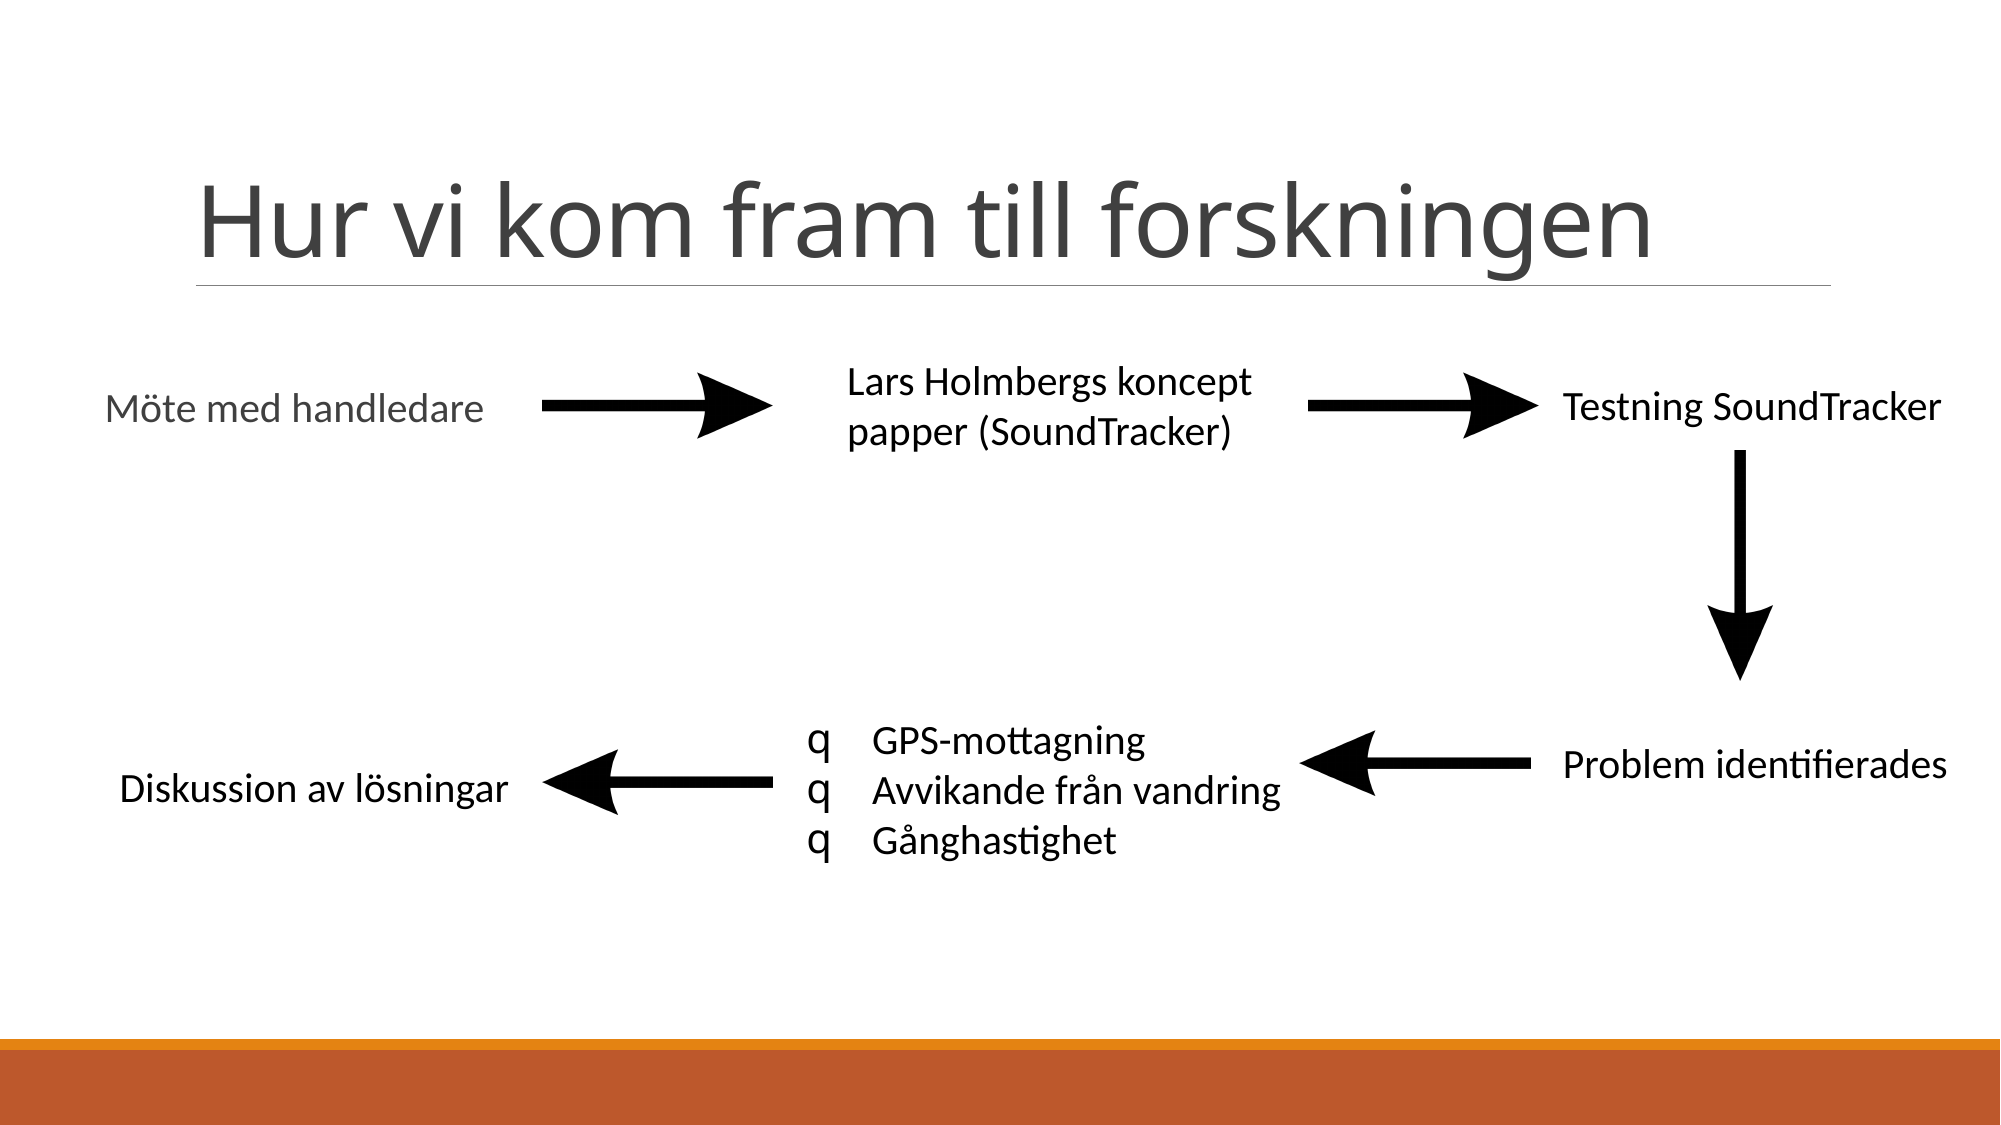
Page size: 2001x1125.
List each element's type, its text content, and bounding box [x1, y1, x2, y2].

text_box Problem identifierades [1547, 729, 2000, 796]
picture [542, 347, 773, 464]
text_box GPS-mottagning Avvikande från vandring Gånghastighet [791, 705, 1309, 872]
picture [1308, 347, 1539, 464]
text_box Testning SoundTracker [1547, 371, 2000, 438]
picture [1309, 705, 1531, 821]
picture [1682, 450, 1798, 681]
picture [542, 724, 773, 841]
text_box Diskussion av lösningar [104, 753, 572, 819]
title Hur vi kom fram till forskningen [180, 47, 1831, 286]
list Möte med handledare [104, 304, 534, 464]
text_box Lars Holmbergs koncept papper (SoundTracker) [832, 346, 1300, 463]
